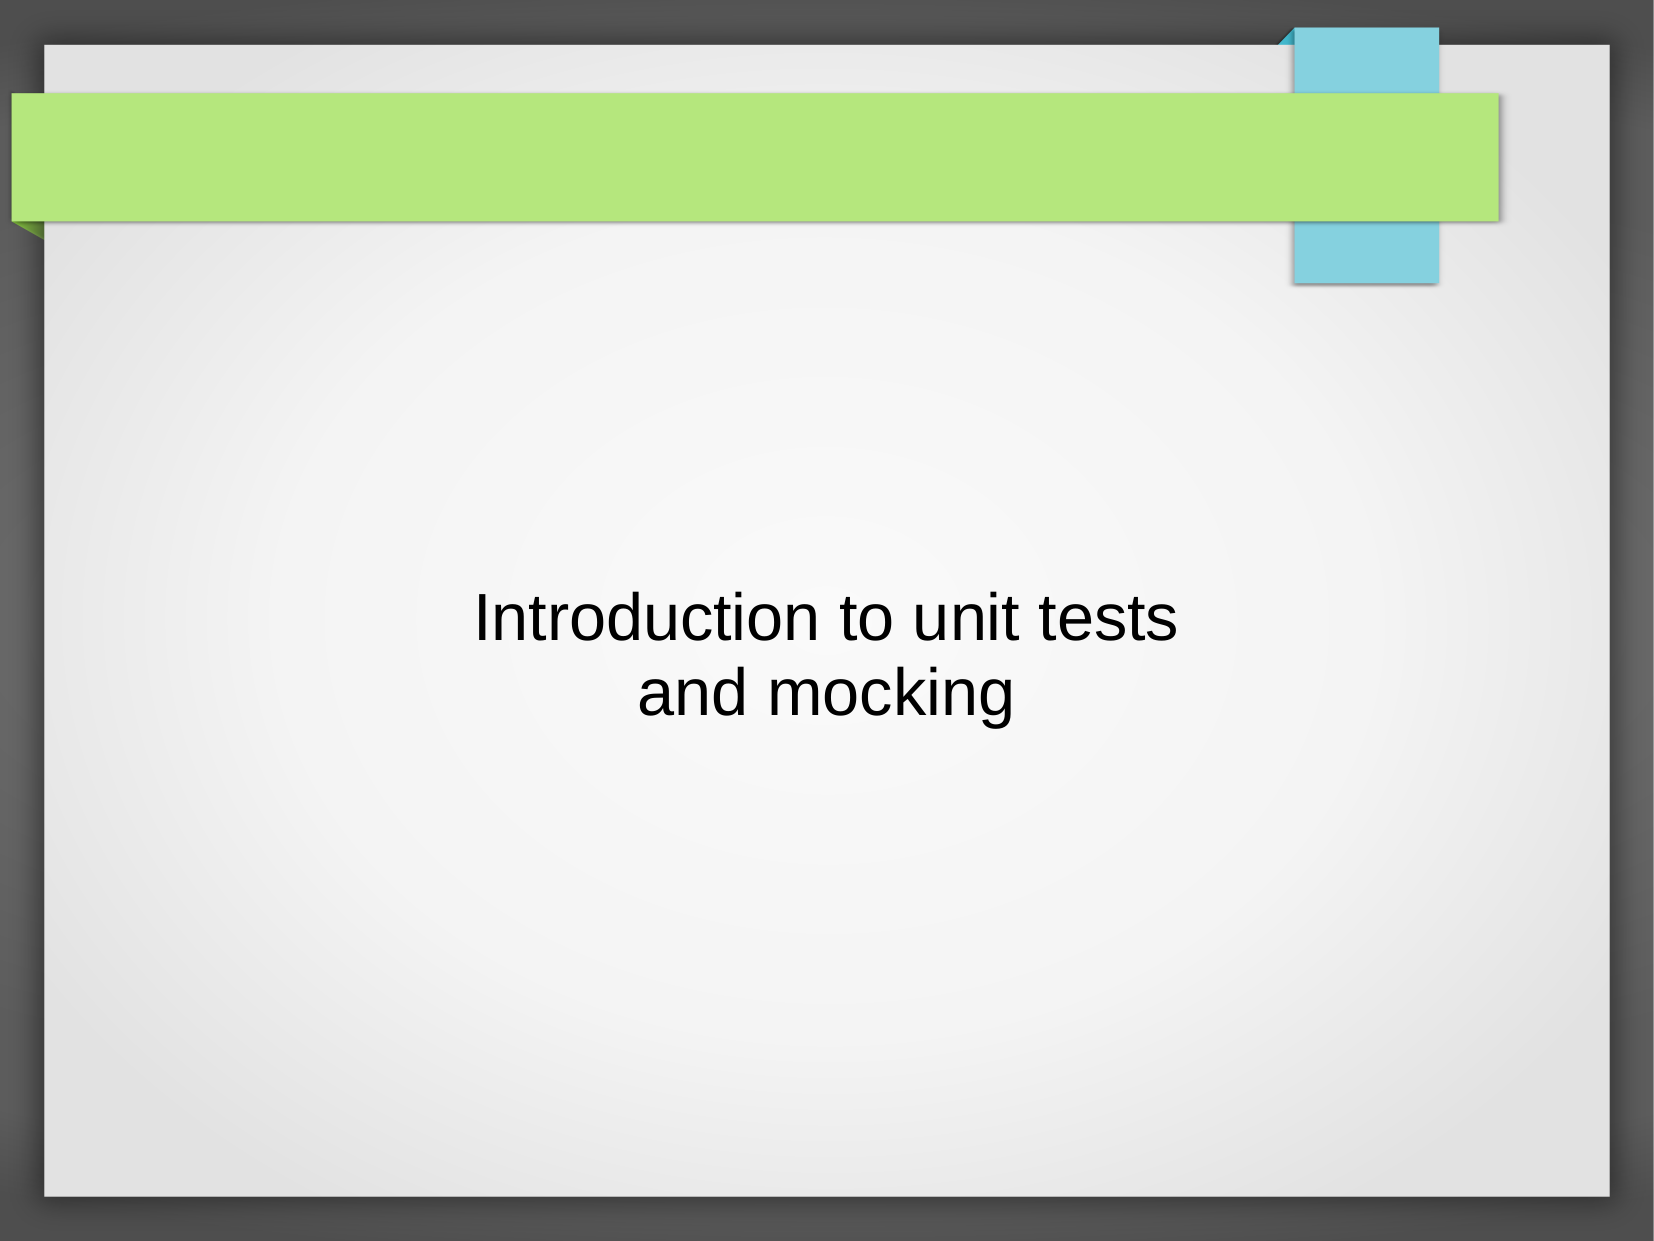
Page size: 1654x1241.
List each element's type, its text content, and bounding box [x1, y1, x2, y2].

subtitle Introduction to unit tests and mocking [82, 295, 1571, 1015]
picture [0, 0, 1654, 1241]
